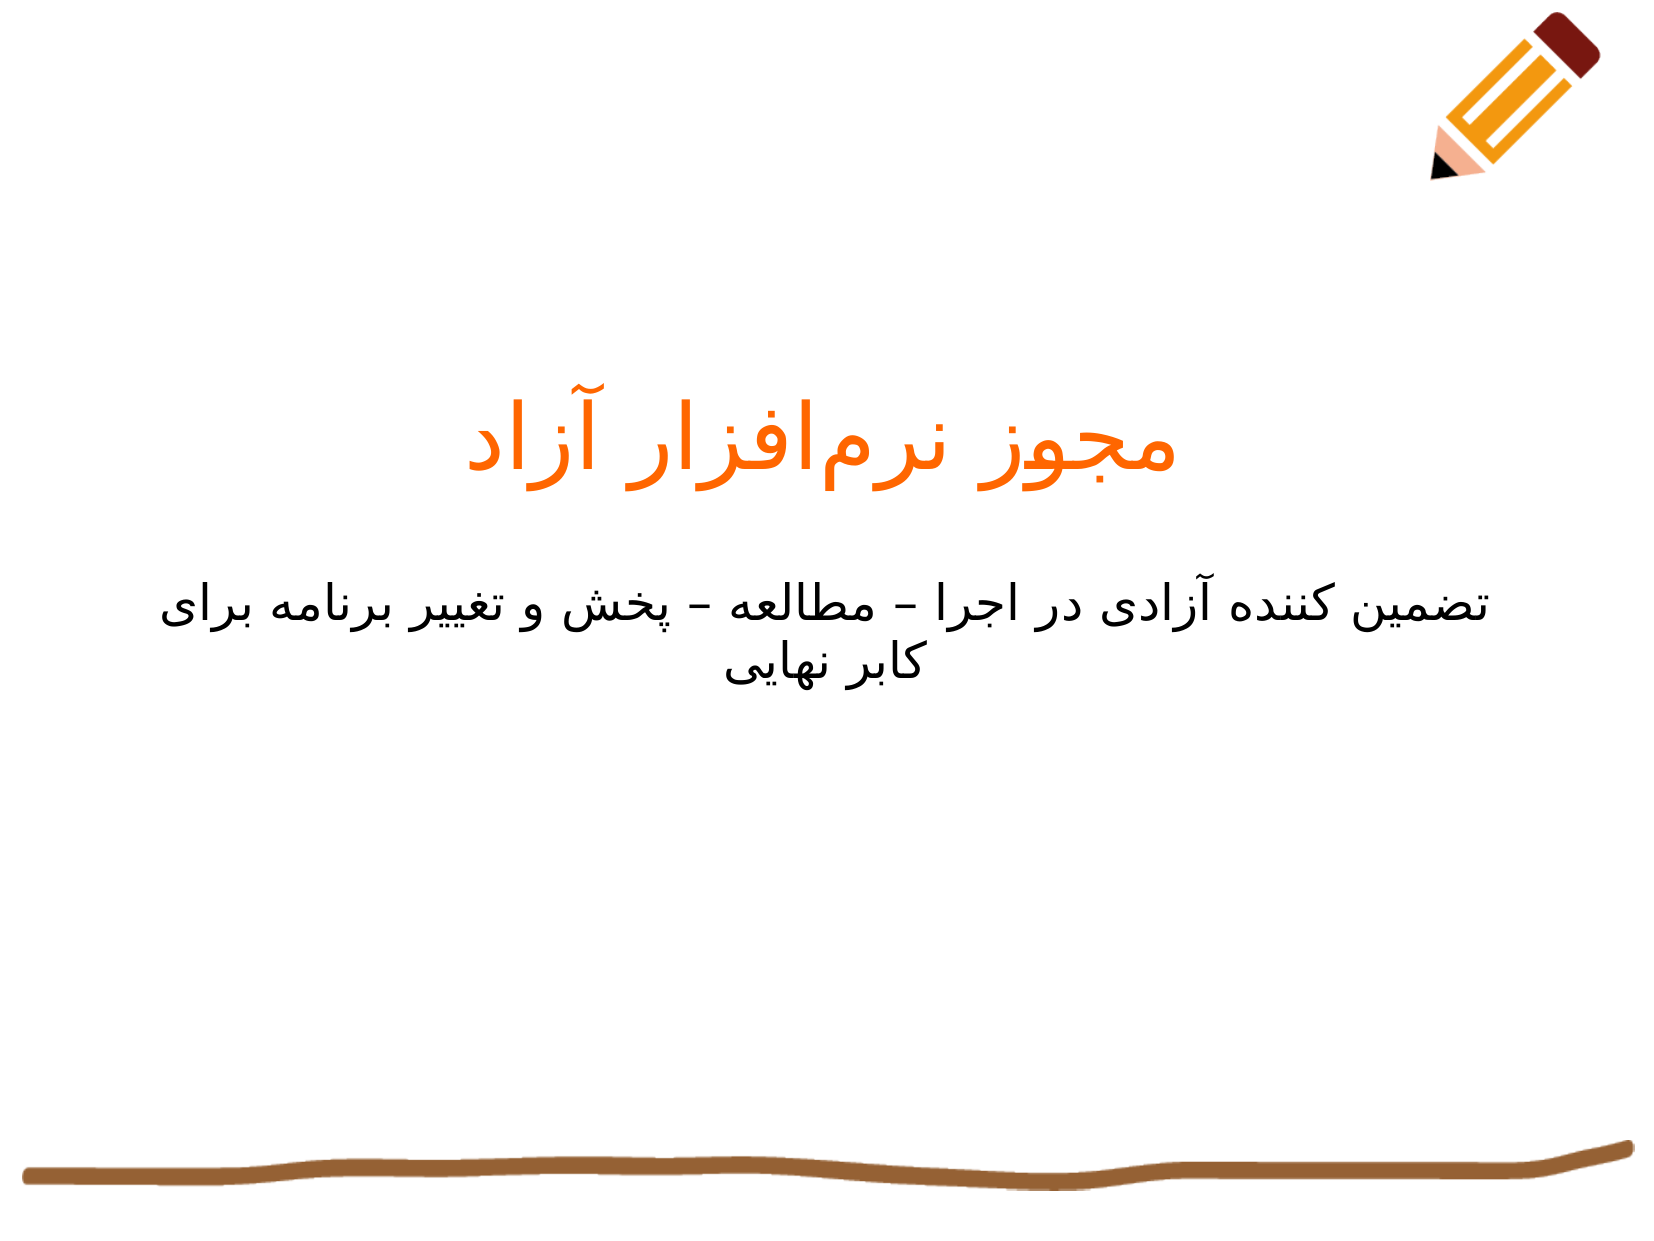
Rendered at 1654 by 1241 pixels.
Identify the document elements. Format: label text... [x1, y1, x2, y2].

title مجوز نرم‌افزار آزاد [150, 375, 1497, 501]
picture [1430, 12, 1601, 181]
list تضمین کننده آزادی در اجرا – مطالعه – پخش و تغییر برنامه برای کابر نهایی [150, 573, 1572, 961]
picture [22, 1140, 1635, 1191]
